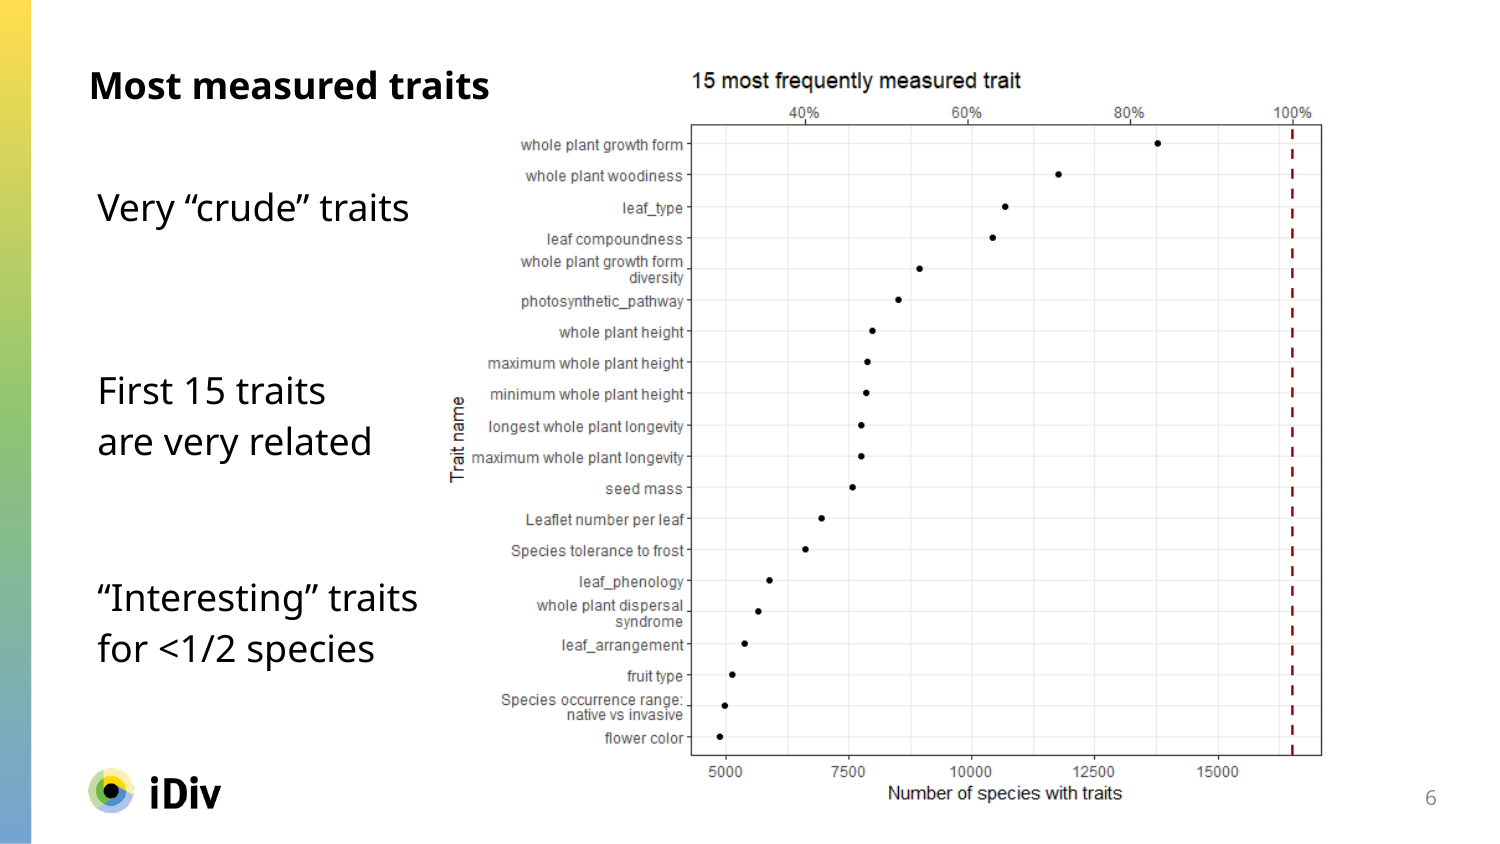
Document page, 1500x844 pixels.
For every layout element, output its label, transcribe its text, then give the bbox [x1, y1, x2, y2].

text_box “Interesting” traits for <1/2 species [82, 563, 485, 670]
slide_number <numéro> [1240, 767, 1437, 813]
list Most measured traits [88, 61, 1437, 157]
picture [0, 0, 1500, 844]
text_box Very “crude” traits [82, 173, 485, 235]
text_box First 15 traits are very related [82, 357, 485, 464]
